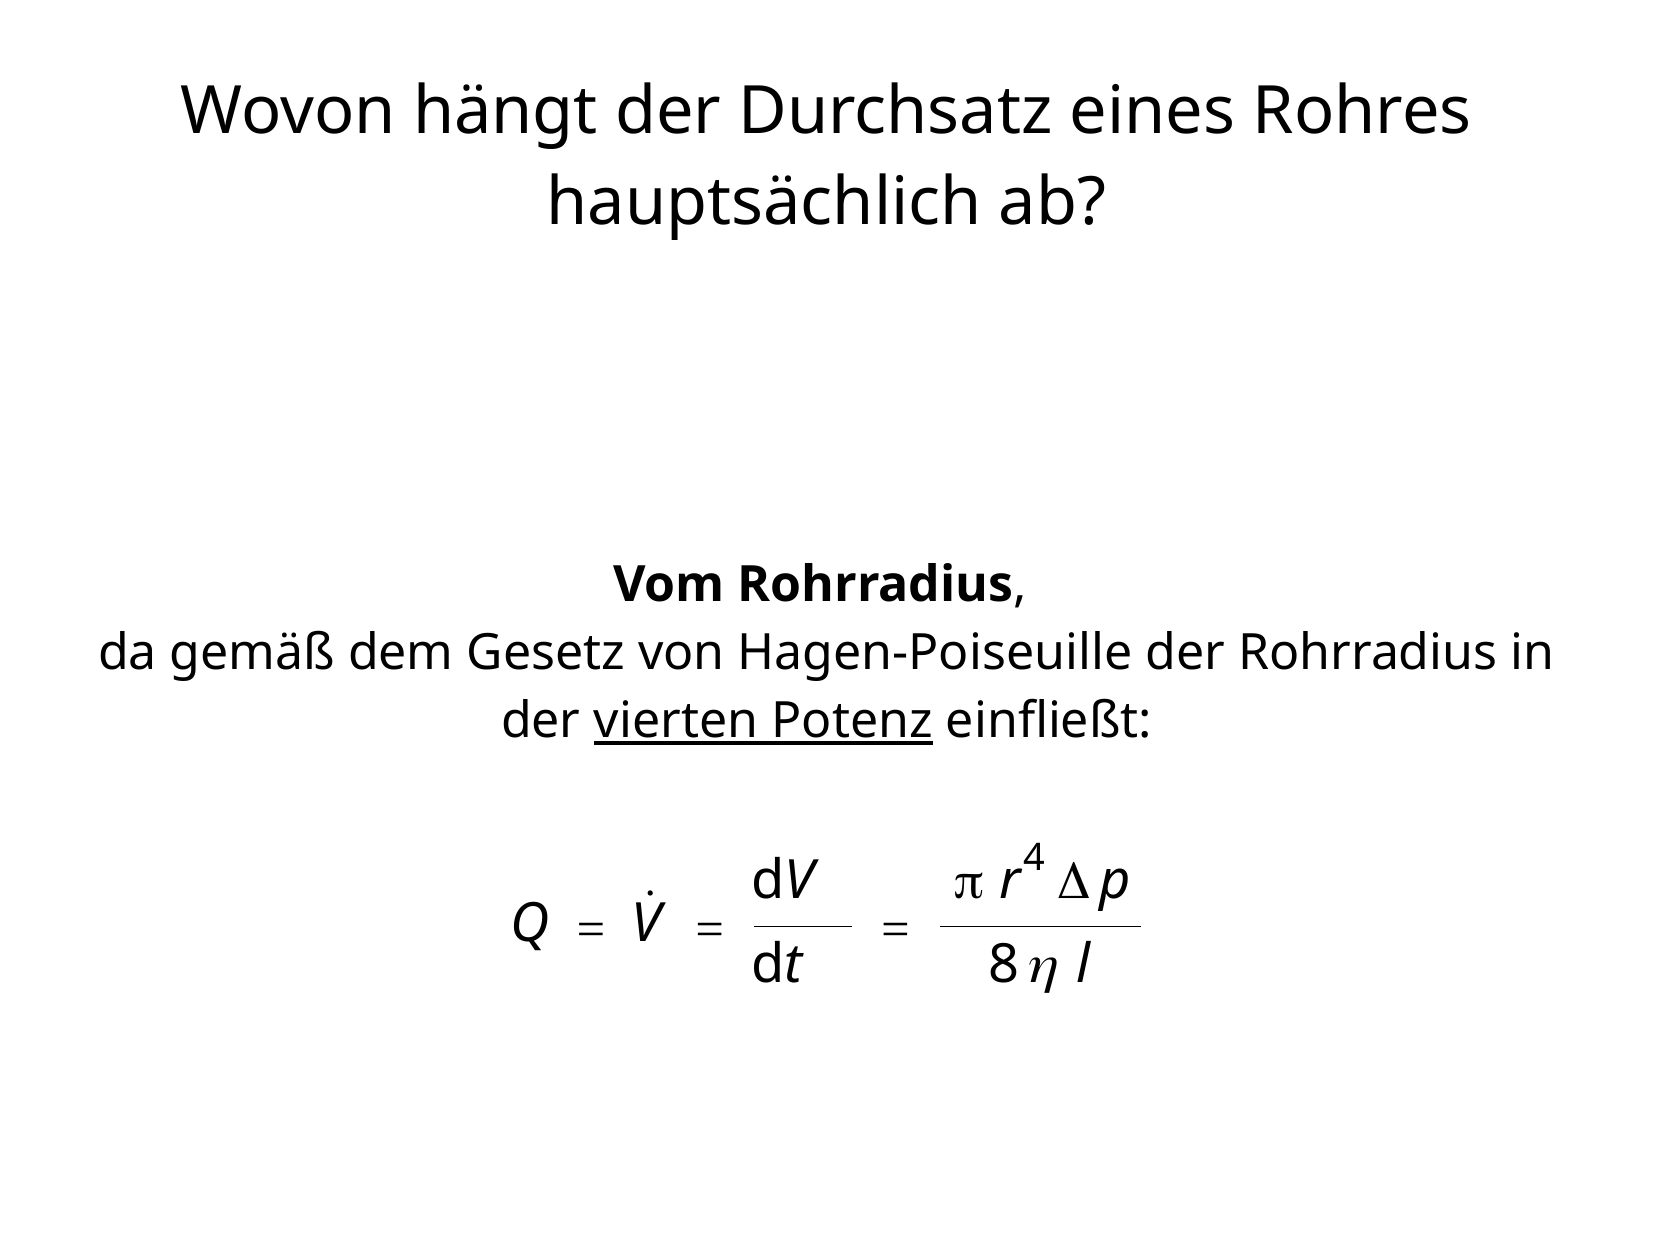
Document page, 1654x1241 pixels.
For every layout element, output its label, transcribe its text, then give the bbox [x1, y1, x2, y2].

chart [504, 834, 1150, 997]
subtitle Vom Rohrradius, da gemäß dem Gesetz von Hagen-Poiseuille der Rohrradius in der vierten Potenz einfließt: [82, 290, 1571, 1010]
title Wovon hängt der Durchsatz eines Rohres hauptsächlich ab? [82, 49, 1571, 257]
